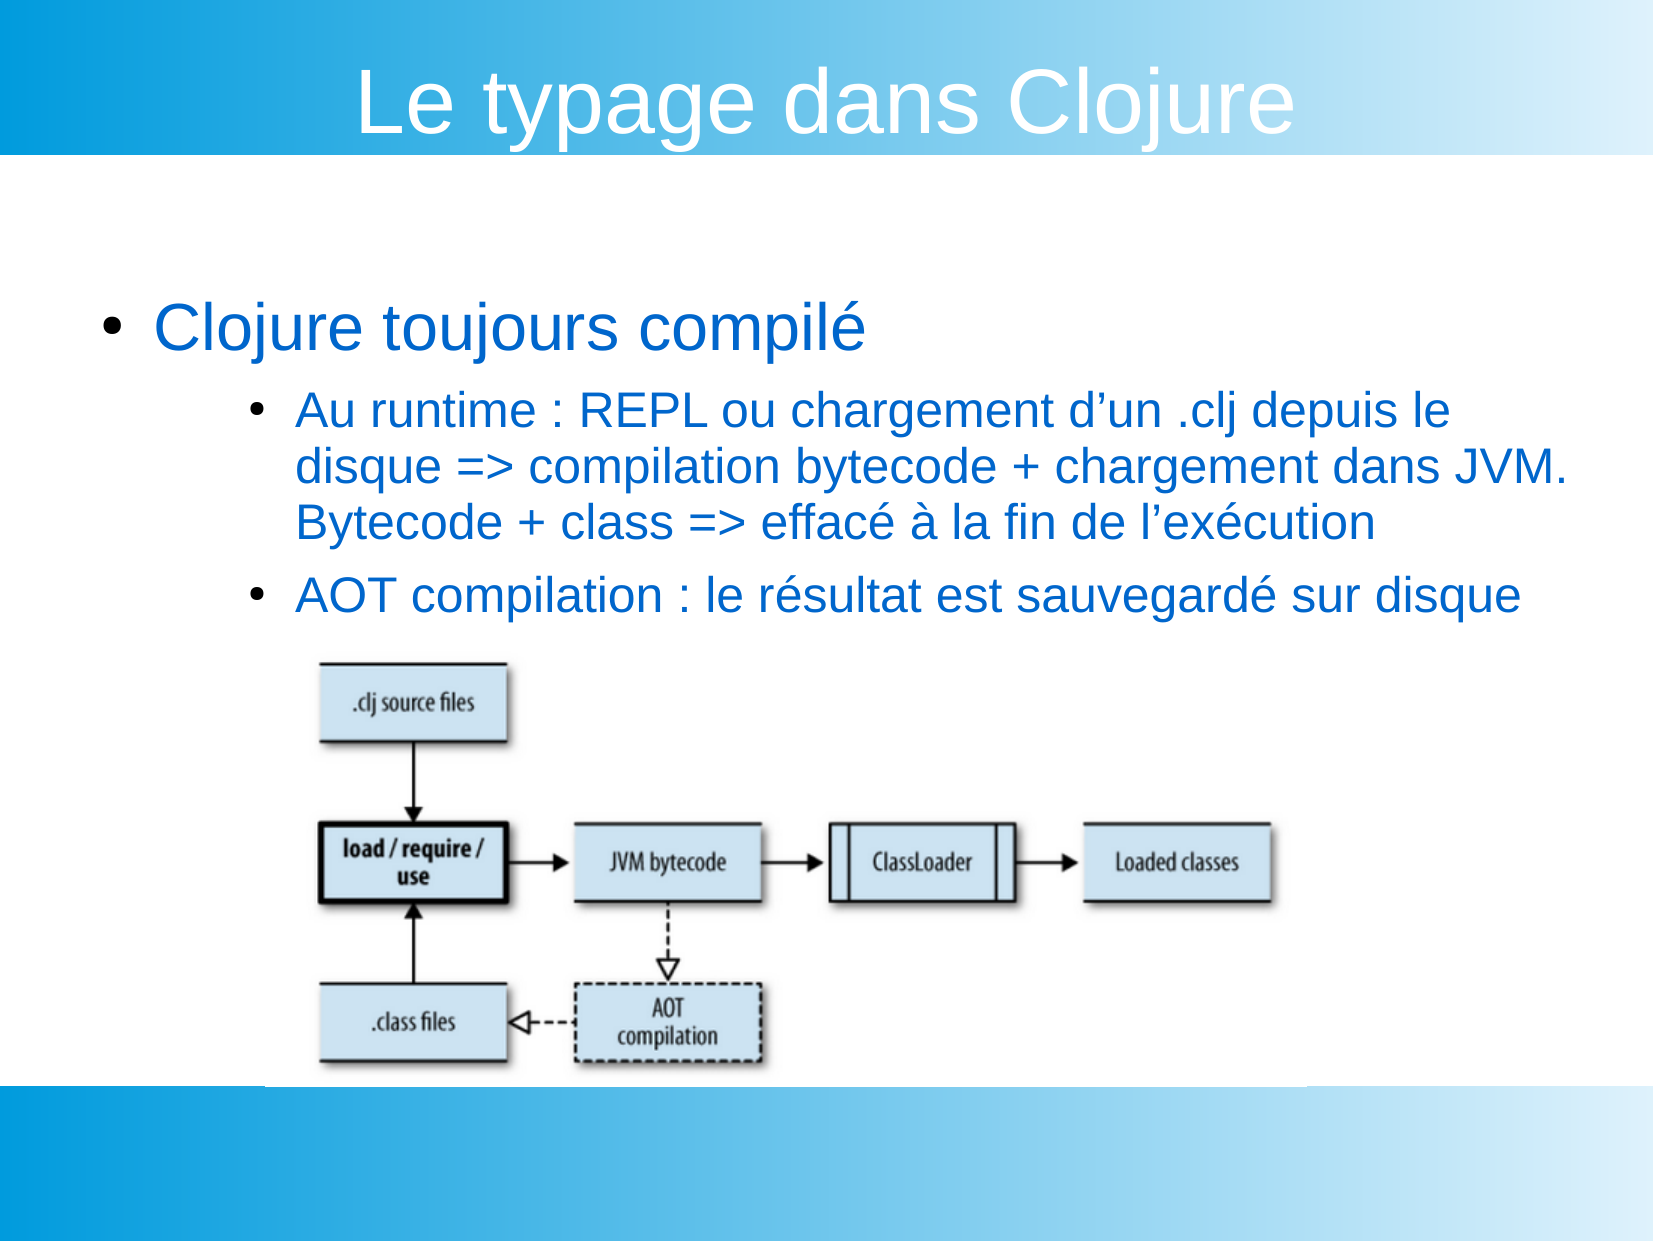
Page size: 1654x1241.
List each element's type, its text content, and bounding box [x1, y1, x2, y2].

title Le typage dans Clojure [82, 49, 1571, 155]
list Clojure toujours compilé Au runtime : REPL ou chargement d’un .clj depuis le disque => compilation bytecode + chargement dans JVM. Bytecode + class => effacé à la fin de l’exécution AOT compilation : le résultat est sauvegardé sur disque [82, 290, 1571, 686]
picture [265, 649, 1307, 1087]
